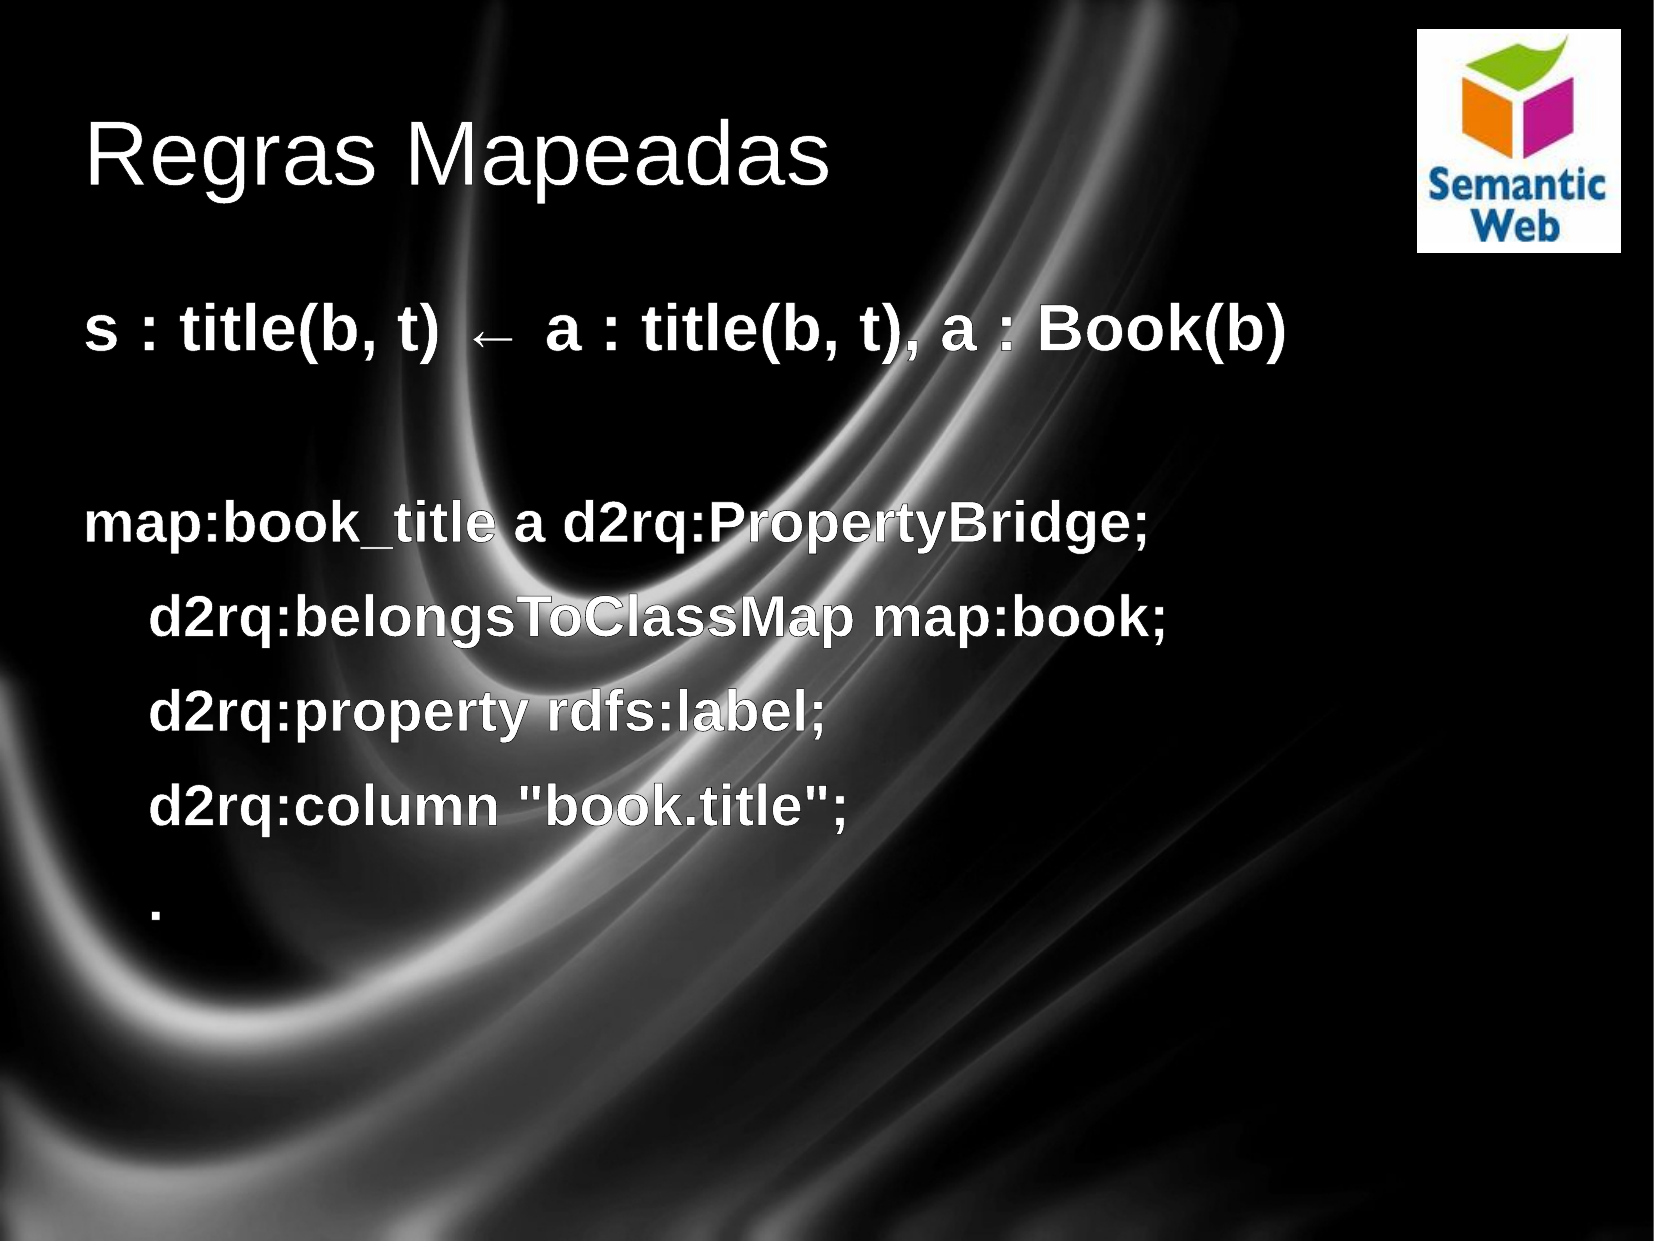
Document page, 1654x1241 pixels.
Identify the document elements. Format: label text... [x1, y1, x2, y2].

picture [0, 0, 1654, 1241]
title Regras Mapeadas [82, 49, 1359, 257]
list s : title(b, t) ← a : title(b, t), a : Book(b) map:book_title a d2rq:PropertyBridge; d2rq:belongsToClassMap map:book; d2rq:property rdfs:label; d2rq:column "book.title"; . [82, 290, 1571, 1109]
